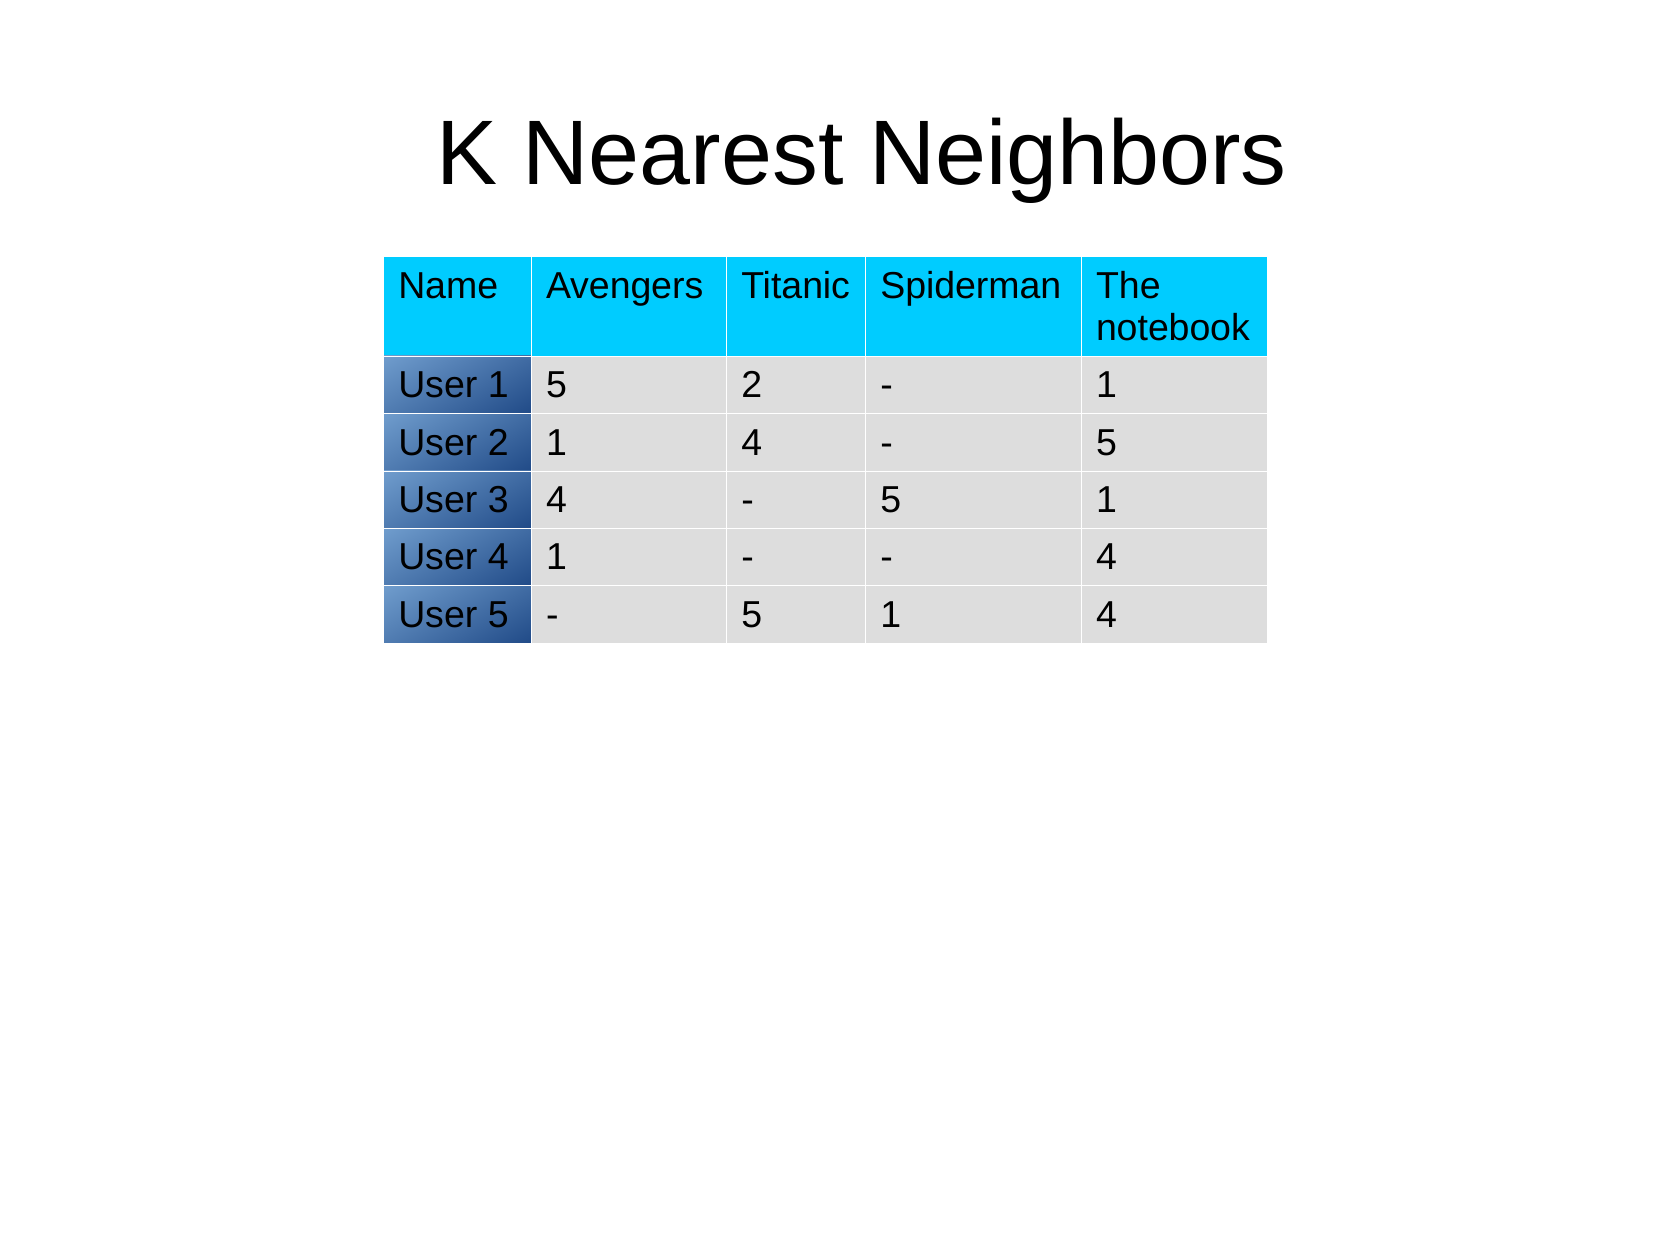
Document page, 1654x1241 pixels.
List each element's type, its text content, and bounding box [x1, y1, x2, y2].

table_cell 4 [1082, 586, 1267, 643]
table_cell - [866, 529, 1081, 585]
table_cell 1 [532, 529, 726, 585]
table_cell - [727, 472, 865, 528]
table_cell User 2 [384, 414, 531, 471]
table_cell 4 [532, 472, 726, 528]
table_header The notebook [1082, 257, 1267, 356]
table_cell 2 [727, 357, 865, 413]
table_cell 1 [1082, 472, 1267, 528]
table_cell 5 [727, 586, 865, 643]
table_cell User 5 [384, 586, 531, 643]
table_cell - [866, 414, 1081, 471]
table_header Name [384, 257, 531, 356]
table_cell 1 [1082, 357, 1267, 413]
table_cell - [532, 586, 726, 643]
table_header Avengers [532, 257, 726, 356]
table_cell User 1 [384, 357, 531, 413]
table_cell 5 [1082, 414, 1267, 471]
title K Nearest Neighbors [82, 49, 1571, 257]
table_cell - [727, 529, 865, 585]
table_cell 1 [866, 586, 1081, 643]
table_cell 5 [866, 472, 1081, 528]
table_cell 4 [1082, 529, 1267, 585]
table_cell User 4 [384, 529, 531, 585]
table_cell - [866, 357, 1081, 413]
table_header Titanic [727, 257, 865, 356]
table_cell 4 [727, 414, 865, 471]
table_header Spiderman [866, 257, 1081, 356]
table_cell User 3 [384, 472, 531, 528]
table_cell 1 [532, 414, 726, 471]
table_cell 5 [532, 357, 726, 413]
